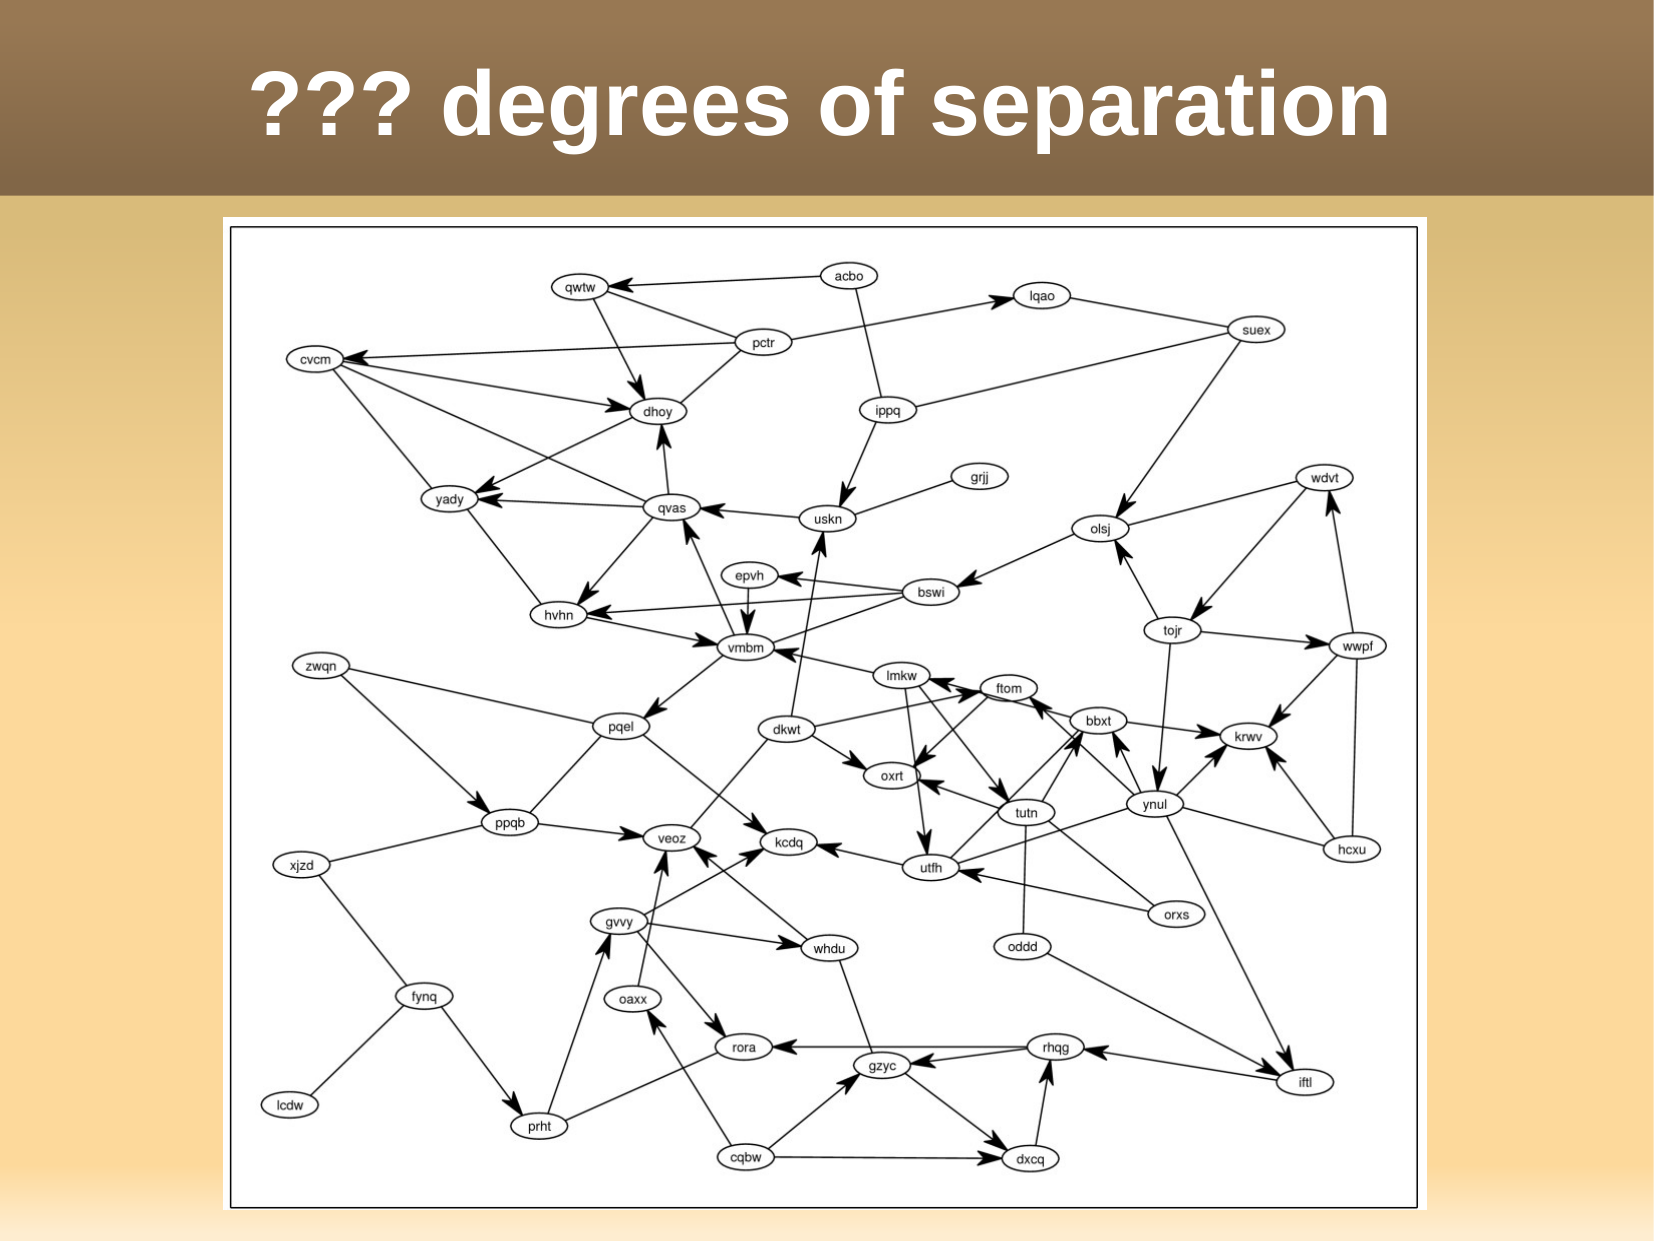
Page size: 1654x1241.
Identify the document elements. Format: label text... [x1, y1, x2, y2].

picture [0, 0, 1654, 1241]
title ??? degrees of separation [76, 7, 1565, 200]
